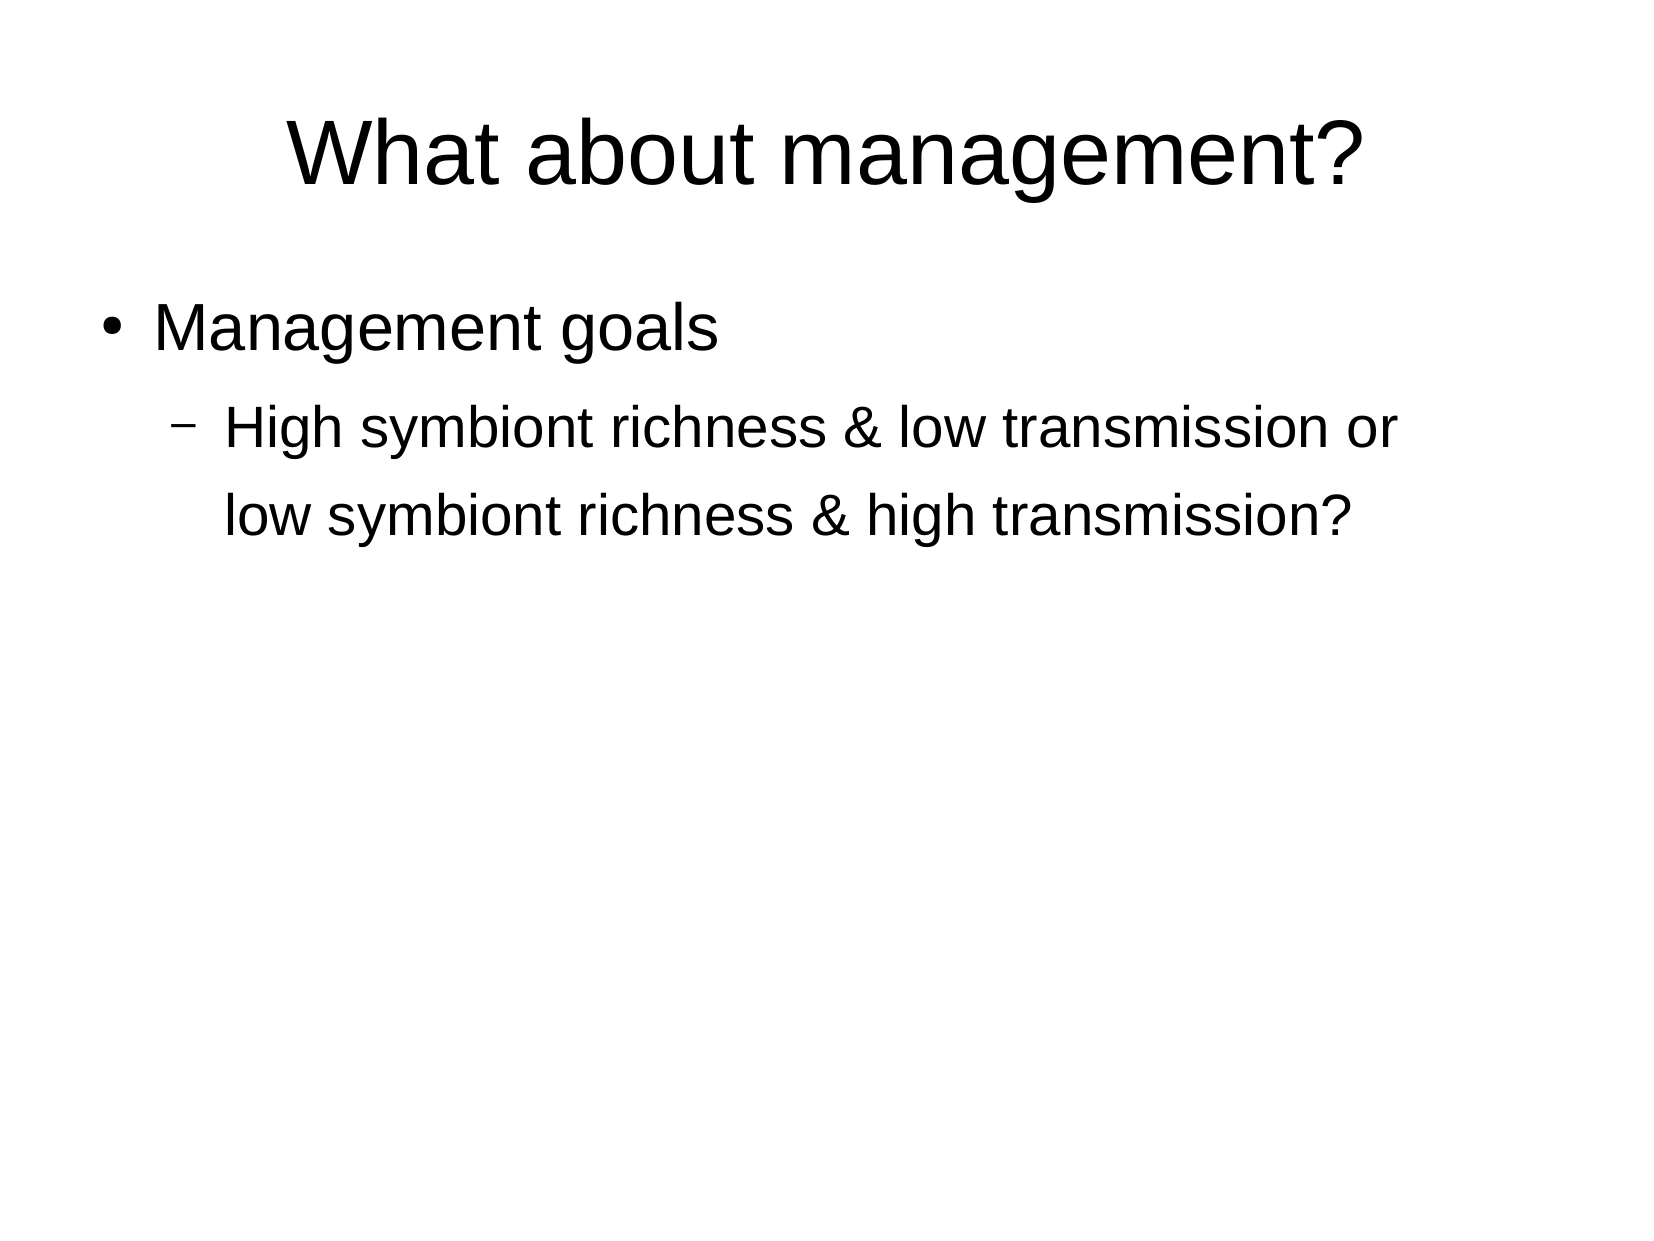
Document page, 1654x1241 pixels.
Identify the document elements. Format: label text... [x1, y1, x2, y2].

title What about management? [82, 49, 1571, 257]
list Management goals High symbiont richness & low transmission or low symbiont richness & high transmission? [82, 290, 1571, 1010]
